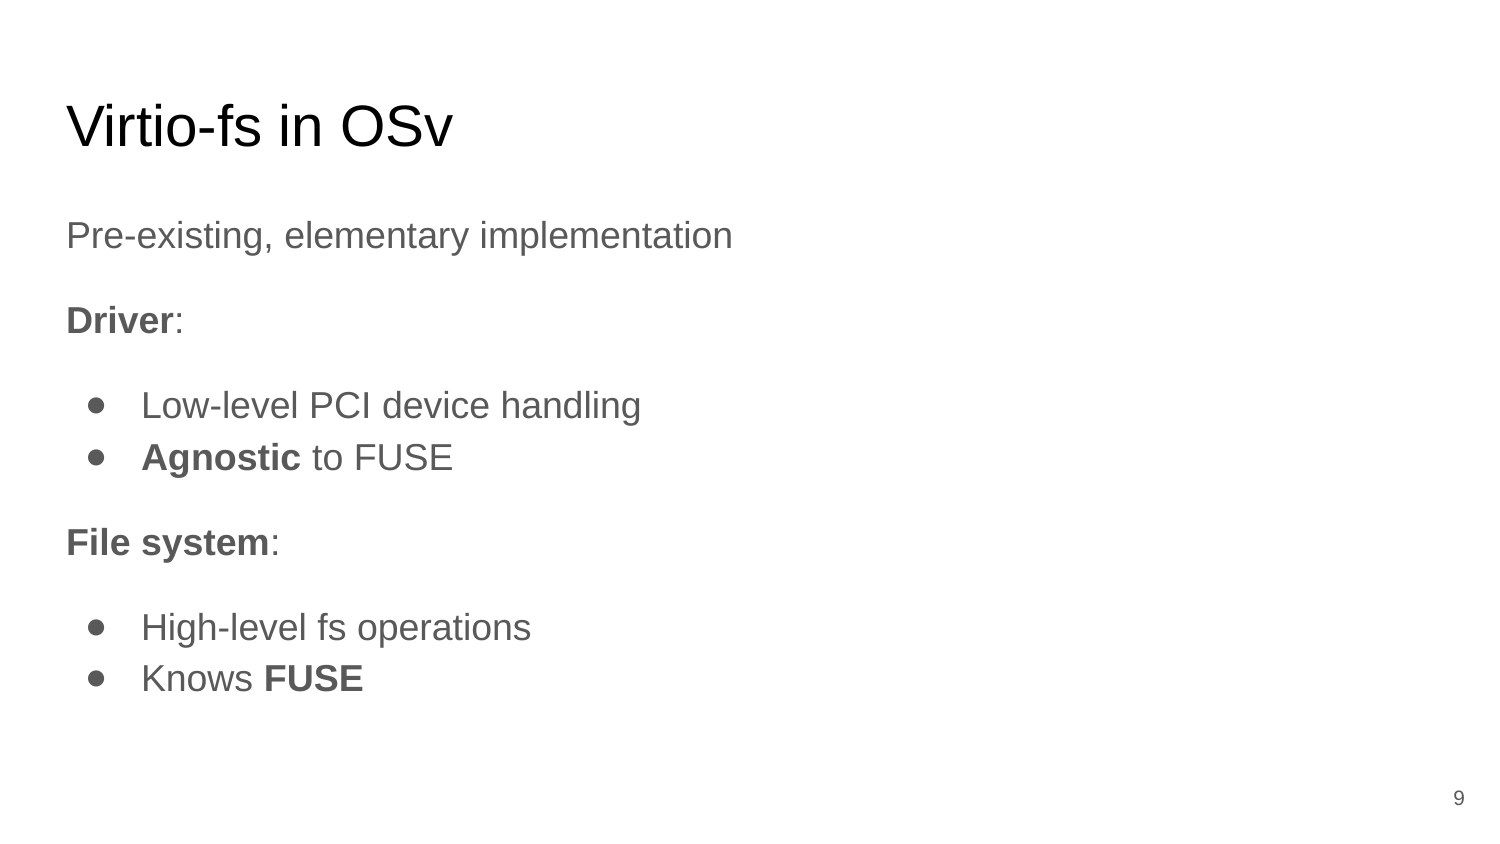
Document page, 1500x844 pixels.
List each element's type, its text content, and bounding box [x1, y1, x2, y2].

list Pre-existing, elementary implementation Driver: Low-level PCI device handling Agnostic to FUSE File system: High-level fs operations Knows FUSE [51, 189, 1449, 750]
slide_number <number> [1389, 764, 1480, 830]
title Virtio-fs in OSv [51, 72, 1449, 167]
